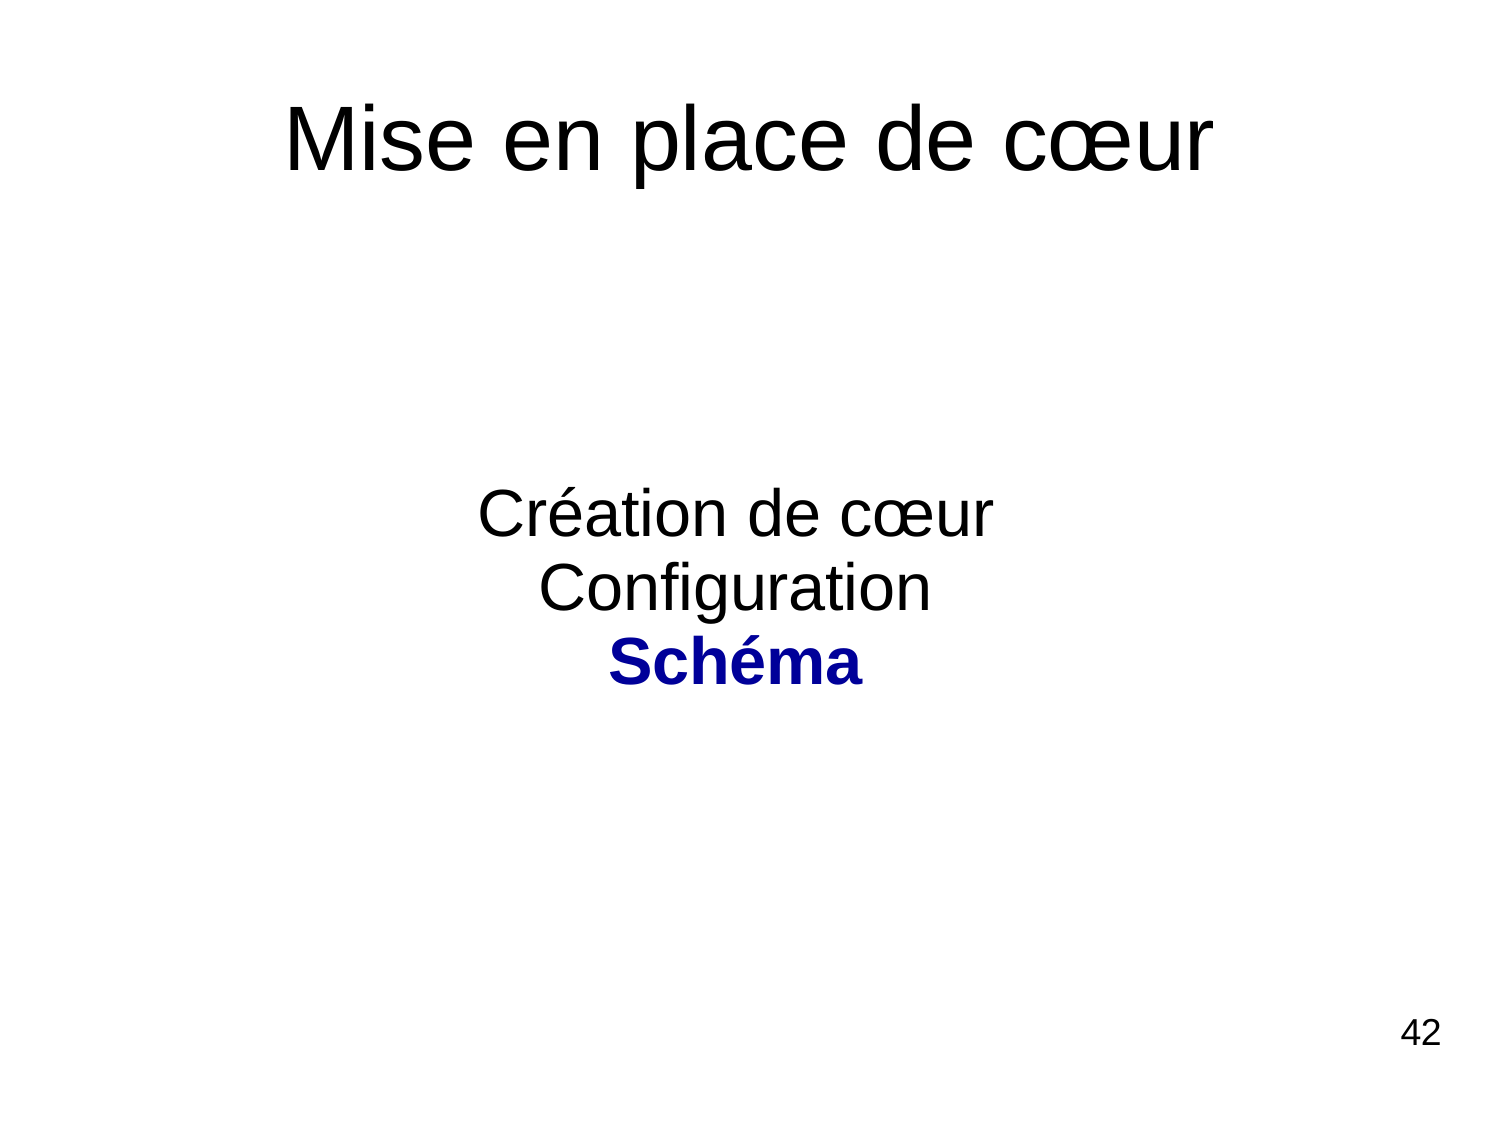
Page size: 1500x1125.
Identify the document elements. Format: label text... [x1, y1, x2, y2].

text_box Création de cœur Configuration Schéma [473, 469, 996, 700]
text_box 42 [1398, 1009, 1445, 1054]
title Mise en place de cœur [273, 76, 1227, 267]
